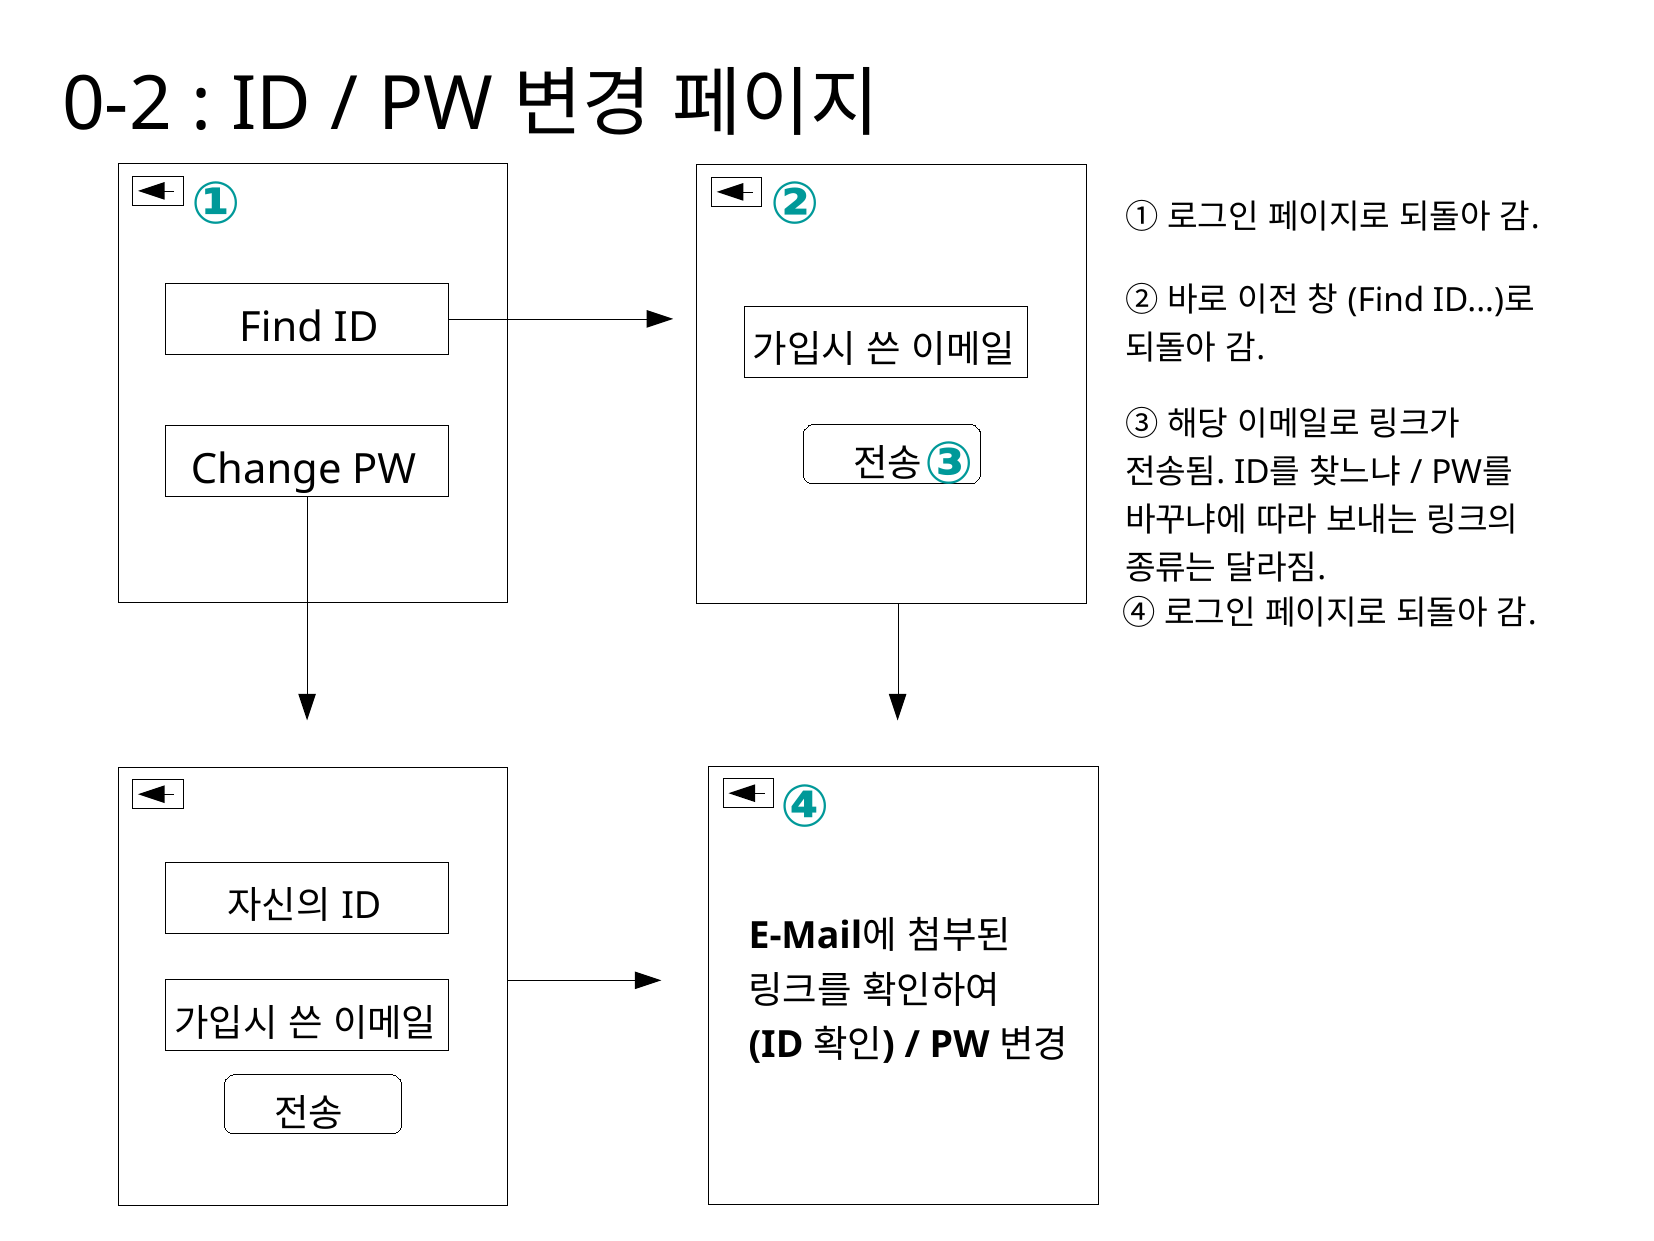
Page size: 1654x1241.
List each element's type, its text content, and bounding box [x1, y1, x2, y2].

text_box [696, 164, 1087, 604]
text_box ② [755, 153, 841, 236]
text_box ④ [765, 756, 851, 839]
text_box ② 바로 이전 창 (Find ID...)로 되돌아 감. [1110, 265, 1594, 358]
text_box 0-2 : ID / PW 변경 페이지 [47, 35, 957, 137]
text_box ③ 해당 이메일로 링크가 전송됨. ID를 찾느냐 / PW를 바꾸냐에 따라 보내는 링크의 종류는 달라짐. [1110, 389, 1571, 559]
text_box 전송 [838, 425, 909, 484]
text_box ① [177, 154, 262, 237]
text_box E-Mail에 첨부된 링크를 확인하여 (ID 확인) / PW 변경 [733, 897, 1087, 1043]
text_box [118, 163, 508, 603]
text_box 자신의 ID [212, 868, 395, 927]
text_box 가입시 쓴 이메일 [159, 985, 502, 1087]
text_box [308, 591, 508, 603]
text_box ④ 로그인 페이지로 되돌아 감. [1107, 578, 1560, 633]
text_box [708, 766, 1099, 1205]
text_box 가입시 쓴 이메일 [738, 311, 1081, 413]
text_box ① 로그인 페이지로 되돌아 감. [1110, 182, 1594, 237]
text_box ③ [909, 413, 995, 496]
text_box [118, 767, 508, 1206]
text_box 전송 [259, 1075, 361, 1134]
text_box Change PW [165, 430, 567, 591]
text_box Find ID [224, 289, 401, 353]
